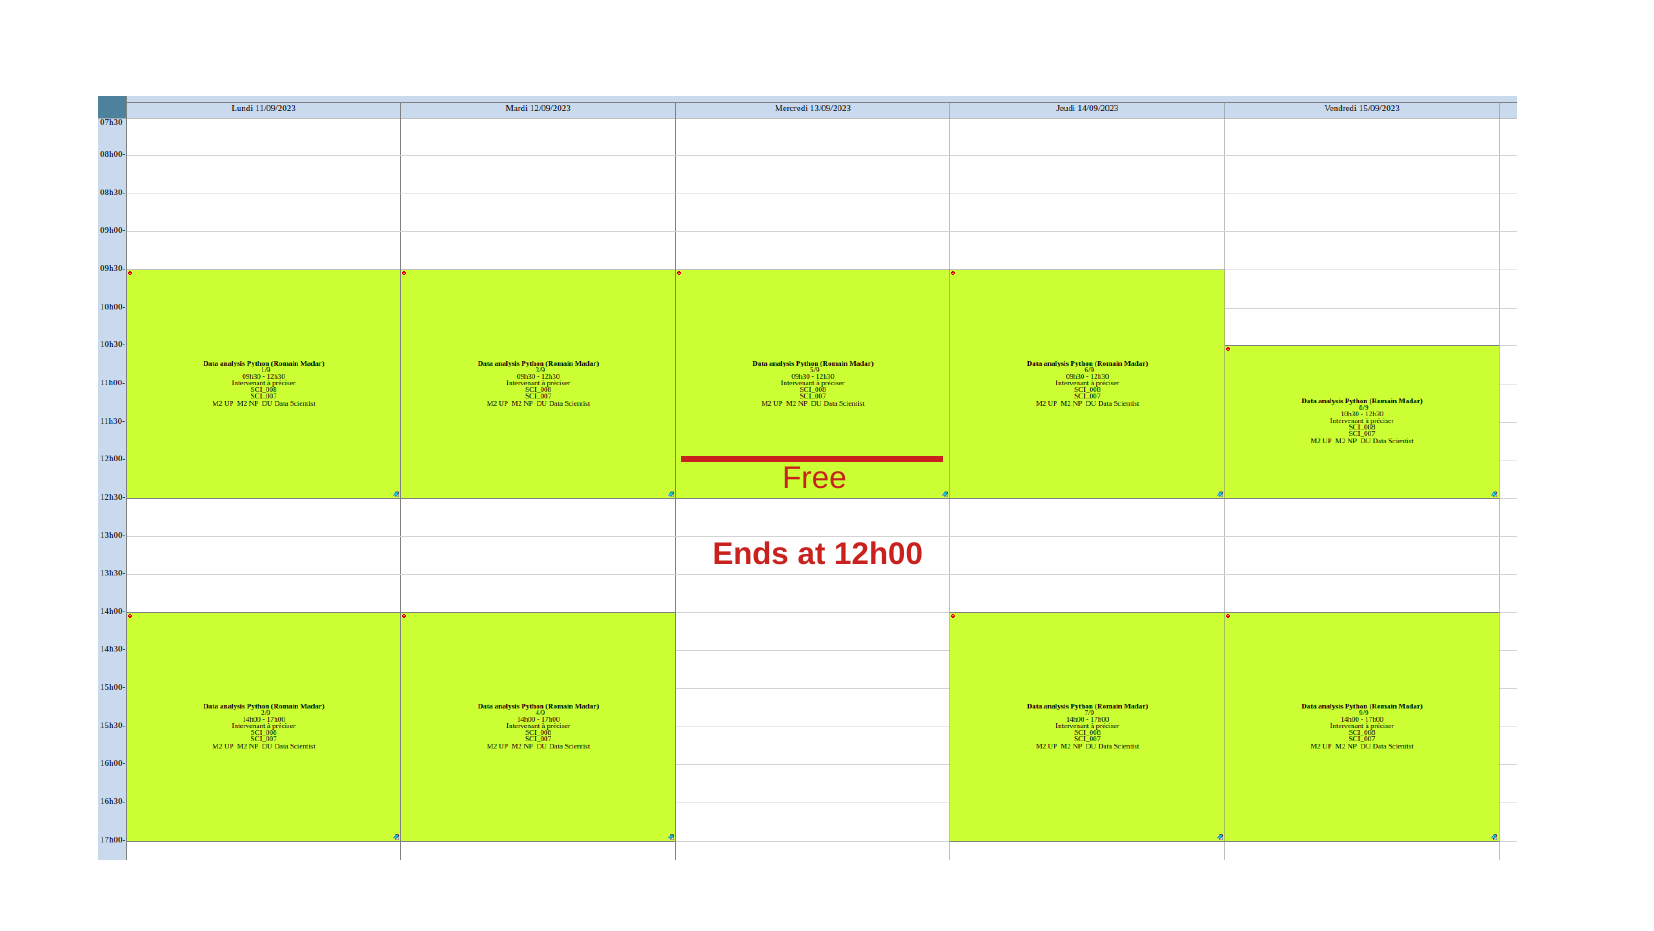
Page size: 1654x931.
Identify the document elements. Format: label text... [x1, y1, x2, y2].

text_box Ends at 12h00 [675, 525, 962, 582]
text_box Free [767, 453, 881, 503]
picture [98, 96, 1517, 860]
